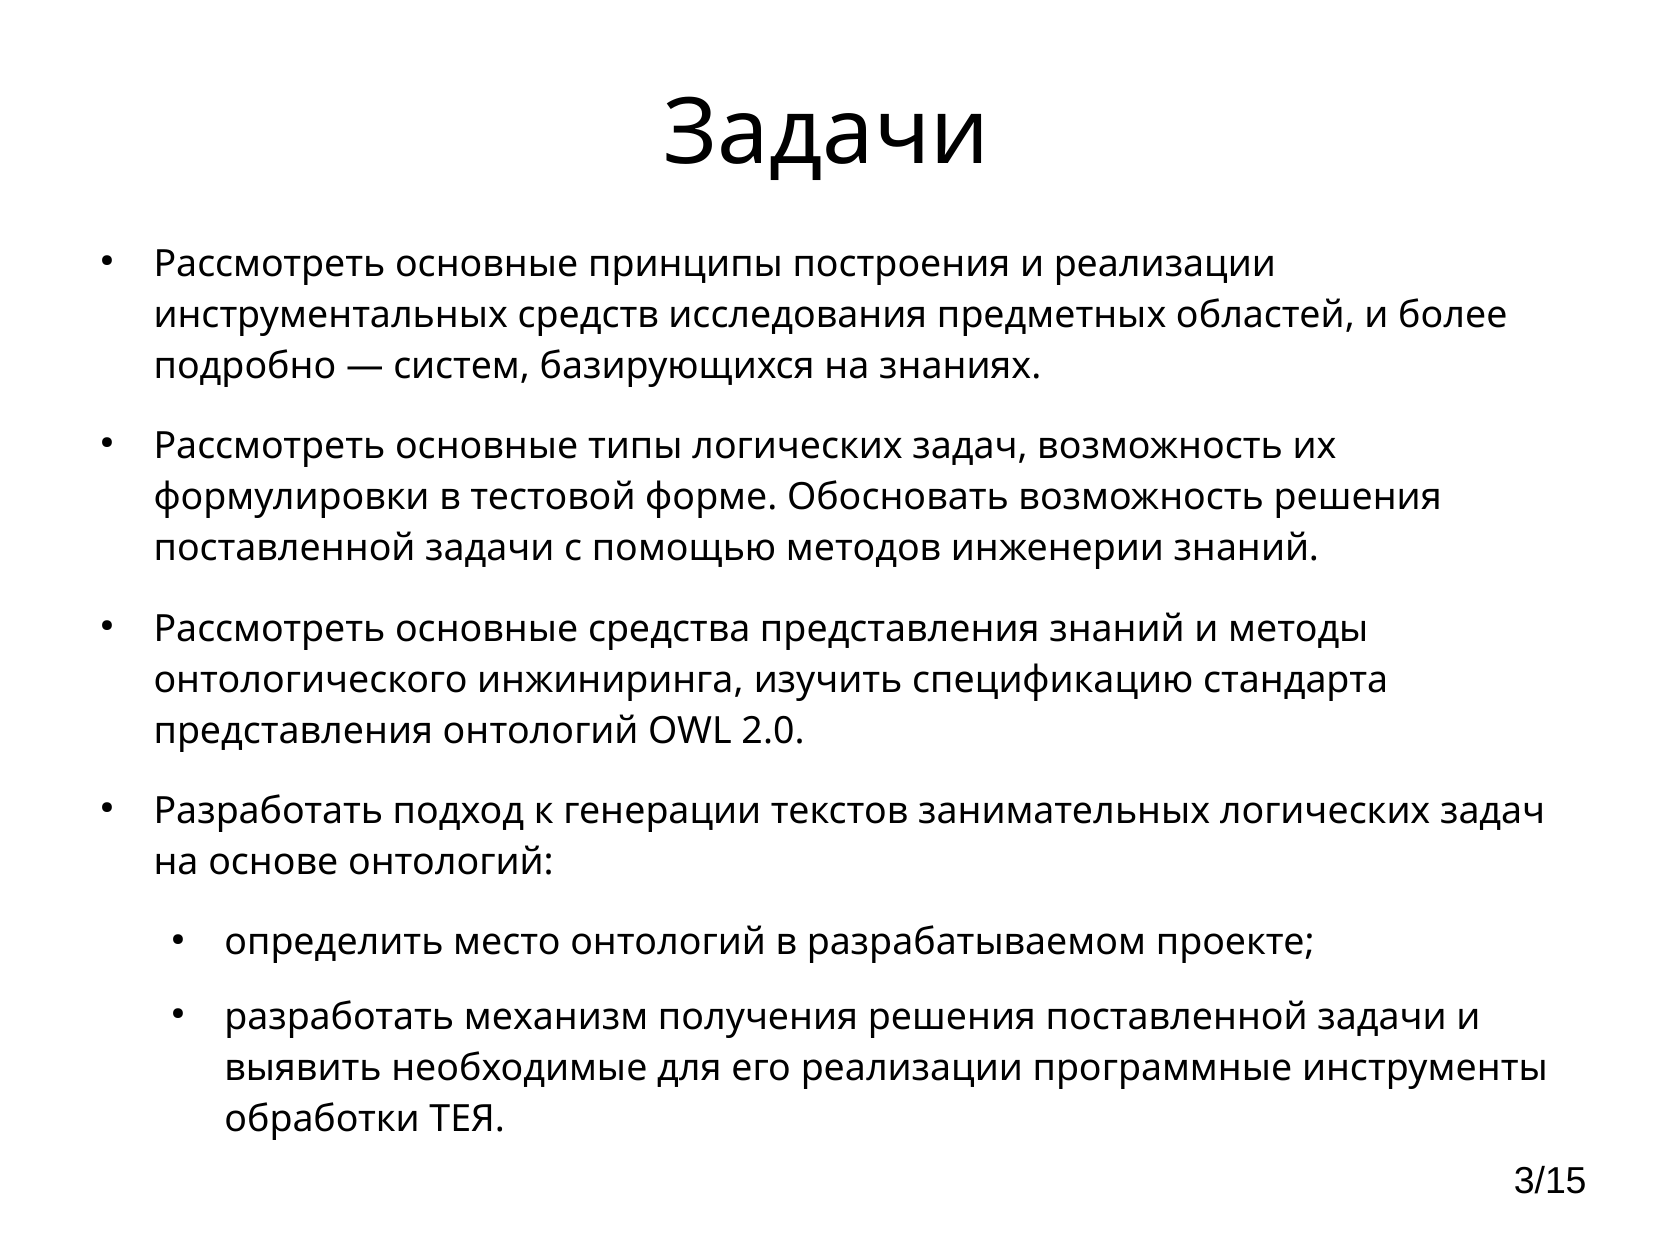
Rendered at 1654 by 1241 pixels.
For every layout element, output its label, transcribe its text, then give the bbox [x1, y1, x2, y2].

list Рассмотреть основные принципы построения и реализации инструментальных средств исследования предметных областей, и более подробно — систем, базирующихся на знаниях. Рассмотреть основные типы логических задач, возможность их формулировки в тестовой форме. Обосновать возможность решения поставленной задачи с помощью методов инженерии знаний. Рассмотреть основные средства представления знаний и методы онтологического инжиниринга, изучить спецификацию стандарта представления онтологий OWL 2.0. Разработать подход к генерации текстов занимательных логических задач на основе онтологий: определить место онтологий в разрабатываемом проекте; разработать механизм получения решения поставленной задачи и выявить необходимые для его реализации программные инструменты обработки ТЕЯ. [82, 236, 1571, 1109]
title Задачи [82, 49, 1571, 207]
text_box <номер>/15 [1476, 1151, 1625, 1241]
